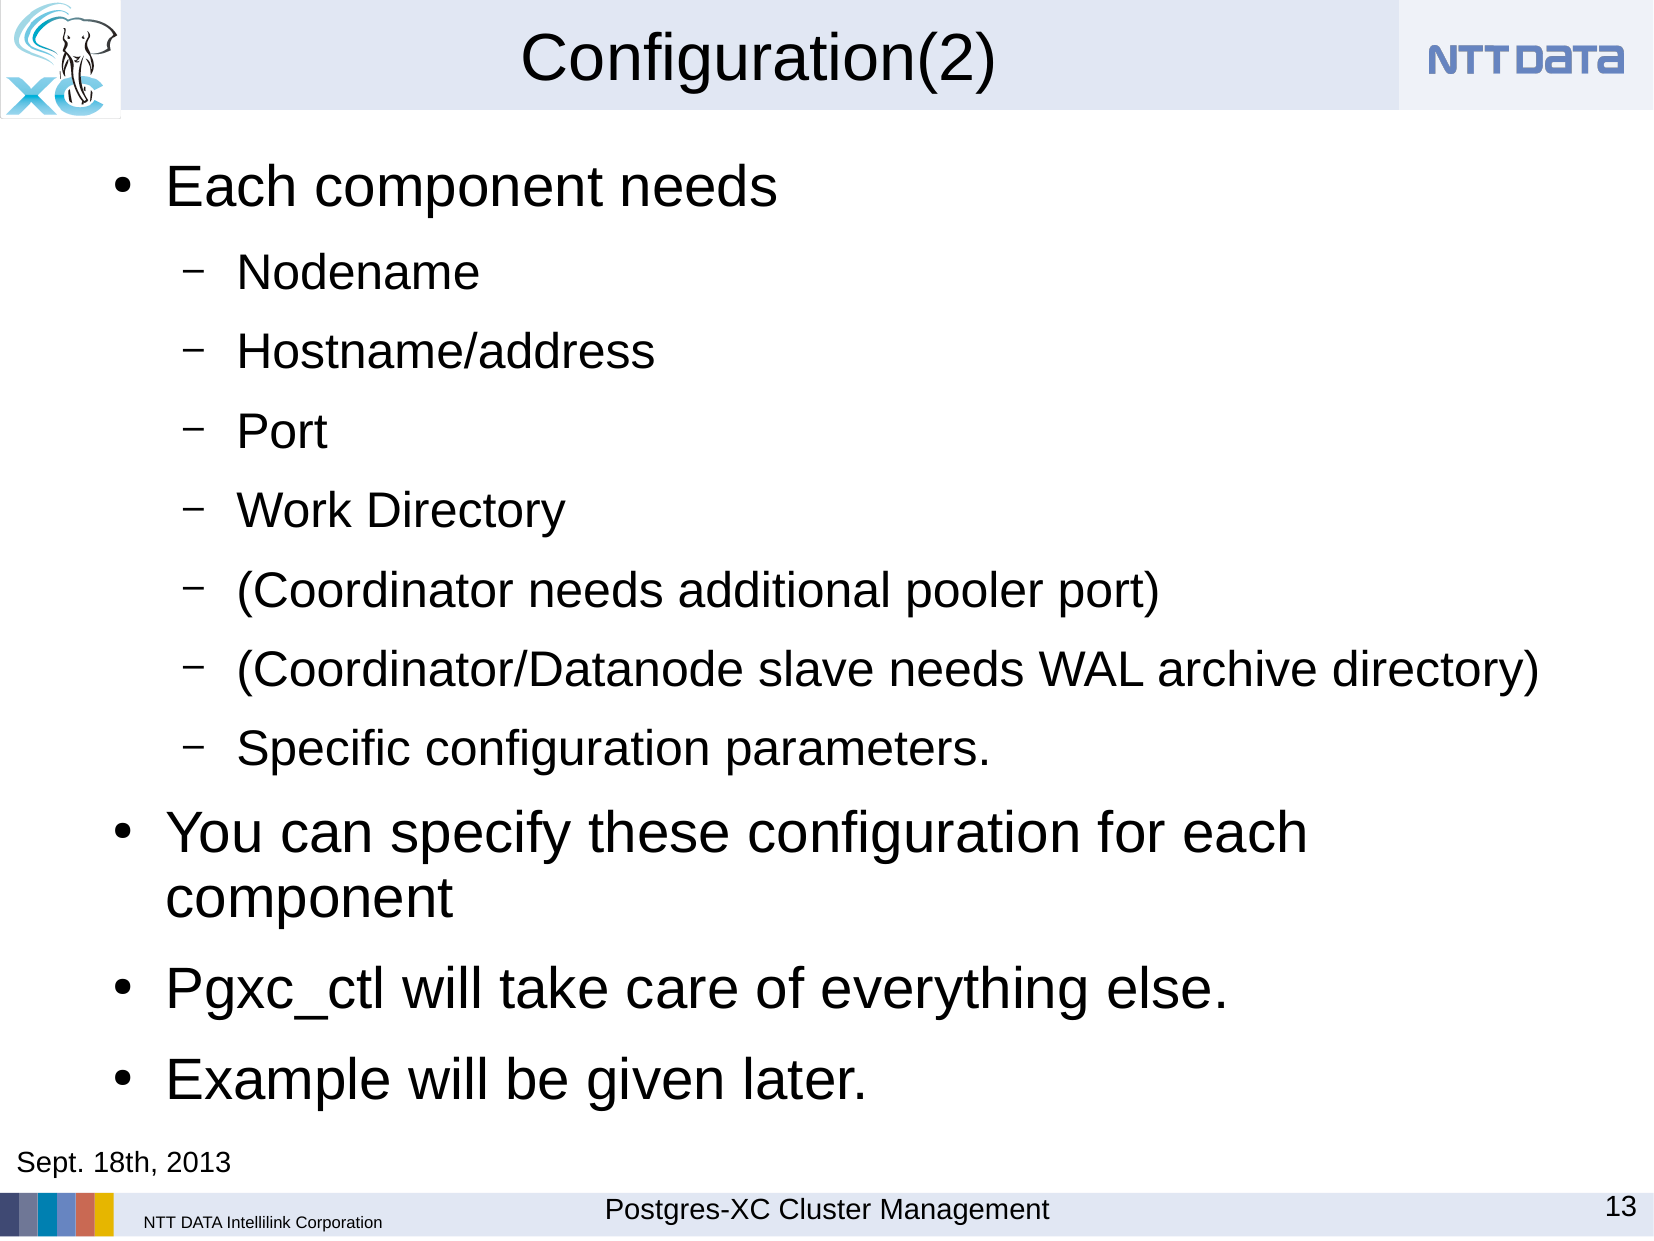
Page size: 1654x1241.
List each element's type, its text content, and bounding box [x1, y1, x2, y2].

picture [0, 0, 121, 119]
list Each component needs Nodename Hostname/address Port Work Directory (Coordinator needs additional pooler port) (Coordinator/Datanode slave needs WAL archive directory) Specific configuration parameters. You can specify these configuration for each component Pgxc_ctl will take care of everything else. Example will be given later. [94, 153, 1583, 1134]
title Configuration(2) [120, 3, 1399, 110]
picture [1429, 45, 1624, 74]
